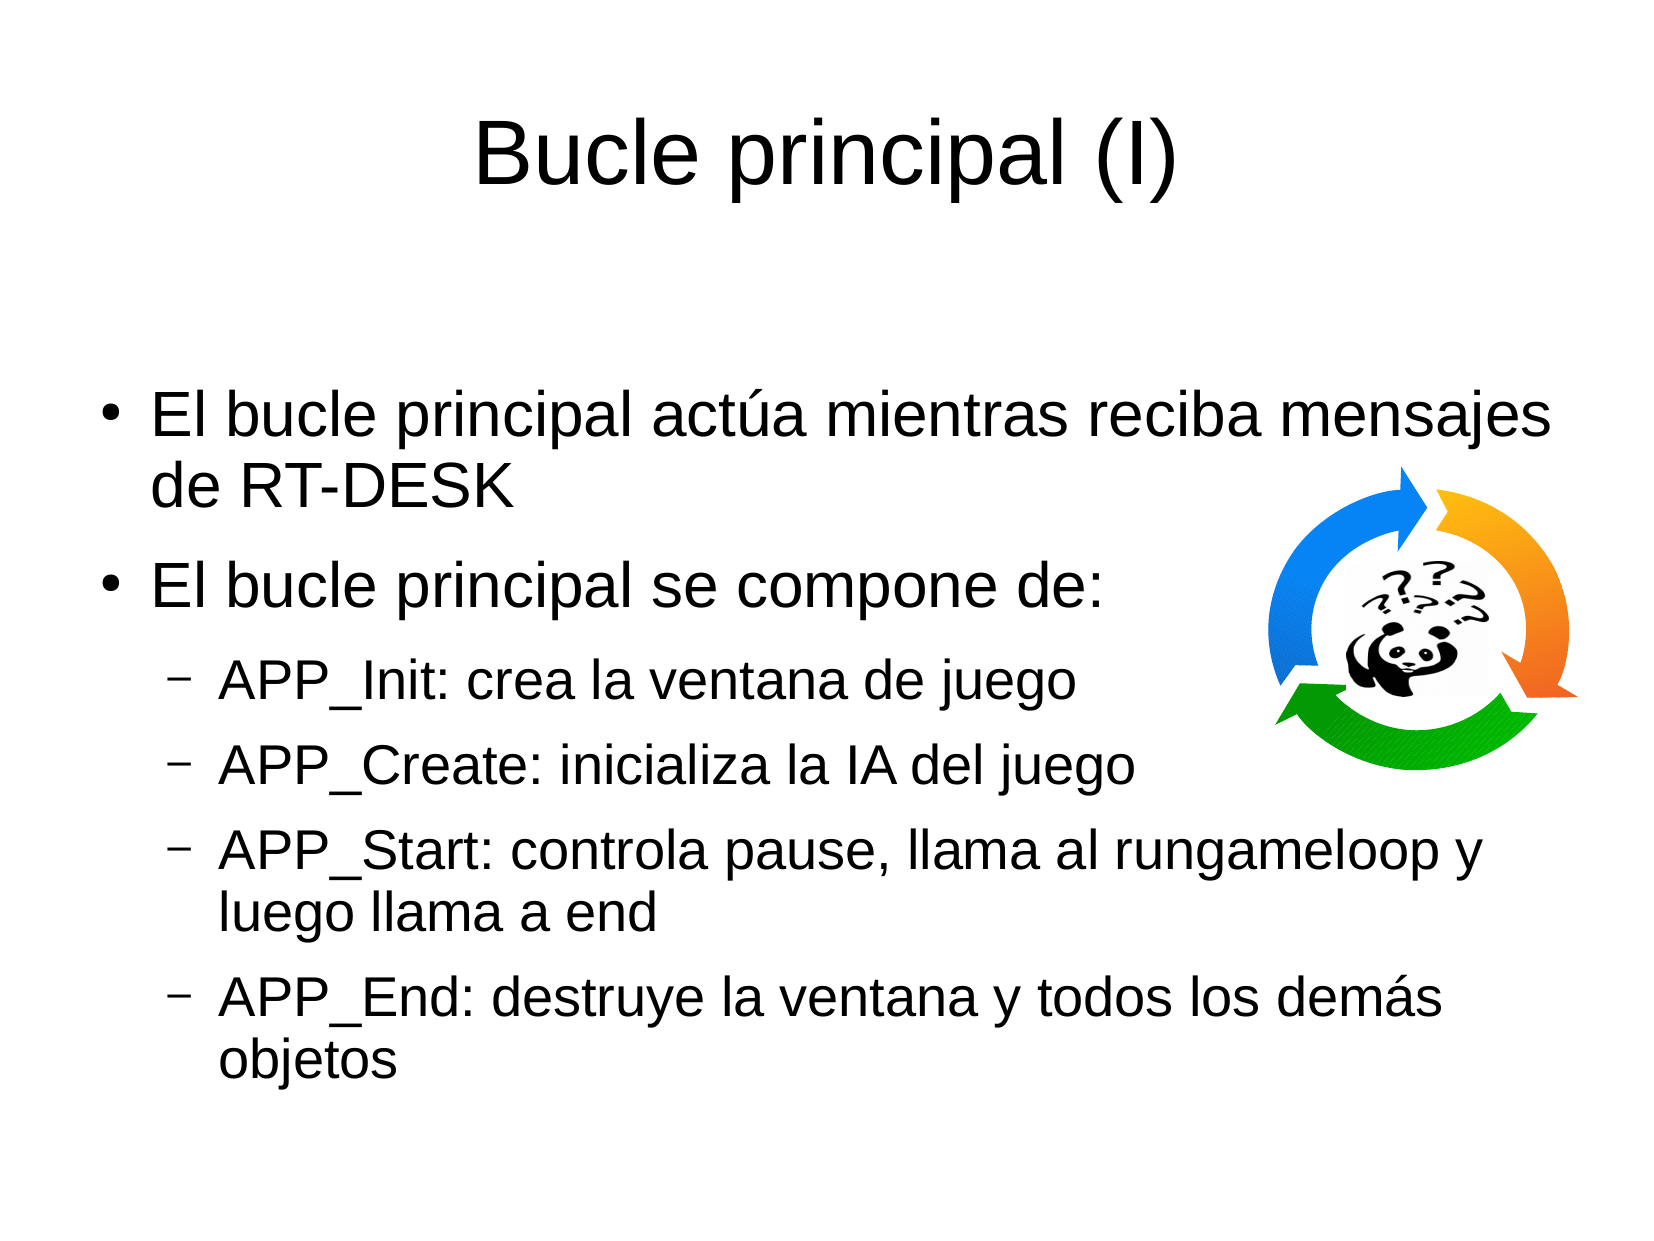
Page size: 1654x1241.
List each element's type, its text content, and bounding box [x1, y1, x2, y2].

title Bucle principal (I) [82, 49, 1571, 257]
picture [1251, 460, 1583, 780]
list El bucle principal actúa mientras reciba mensajes de RT-DESK El bucle principal se compone de: APP_Init: crea la ventana de juego APP_Create: inicializa la IA del juego APP_Start: controla pause, llama al rungameloop y luego llama a end APP_End: destruye la ventana y todos los demás objetos [82, 377, 1571, 1098]
